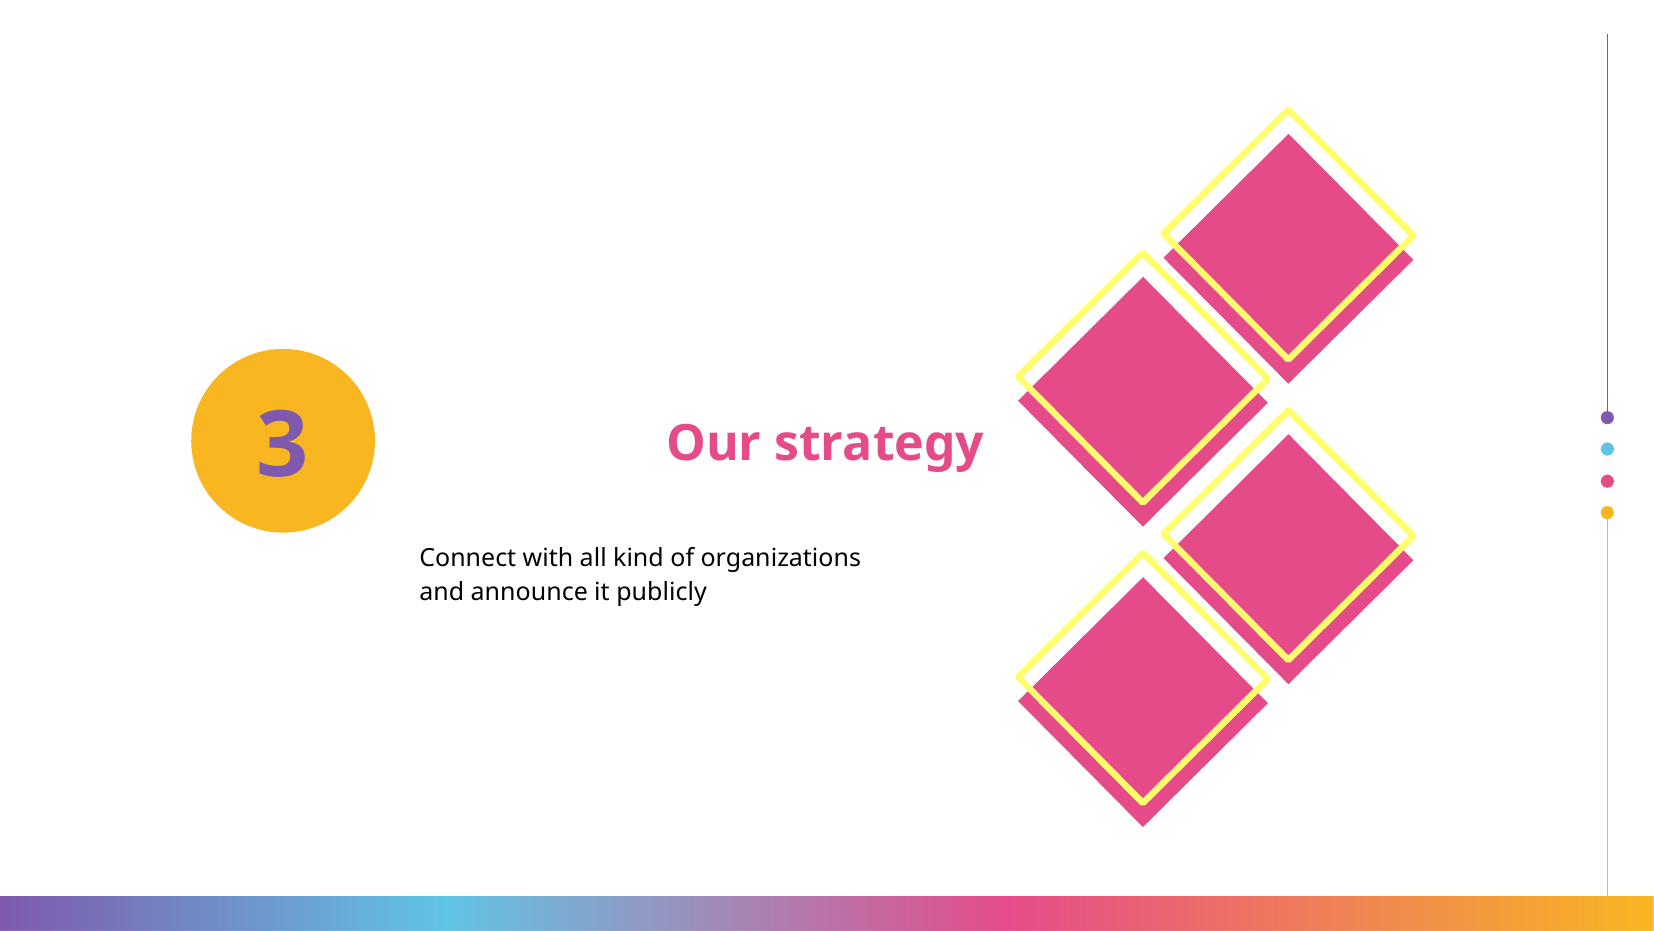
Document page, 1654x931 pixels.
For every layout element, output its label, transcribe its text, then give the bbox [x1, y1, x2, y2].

text_box 3 [191, 348, 334, 533]
picture [0, 896, 1654, 931]
title Our strategy [318, 364, 985, 519]
title Connect with all kind of organizations and announce it publicly [419, 485, 906, 662]
